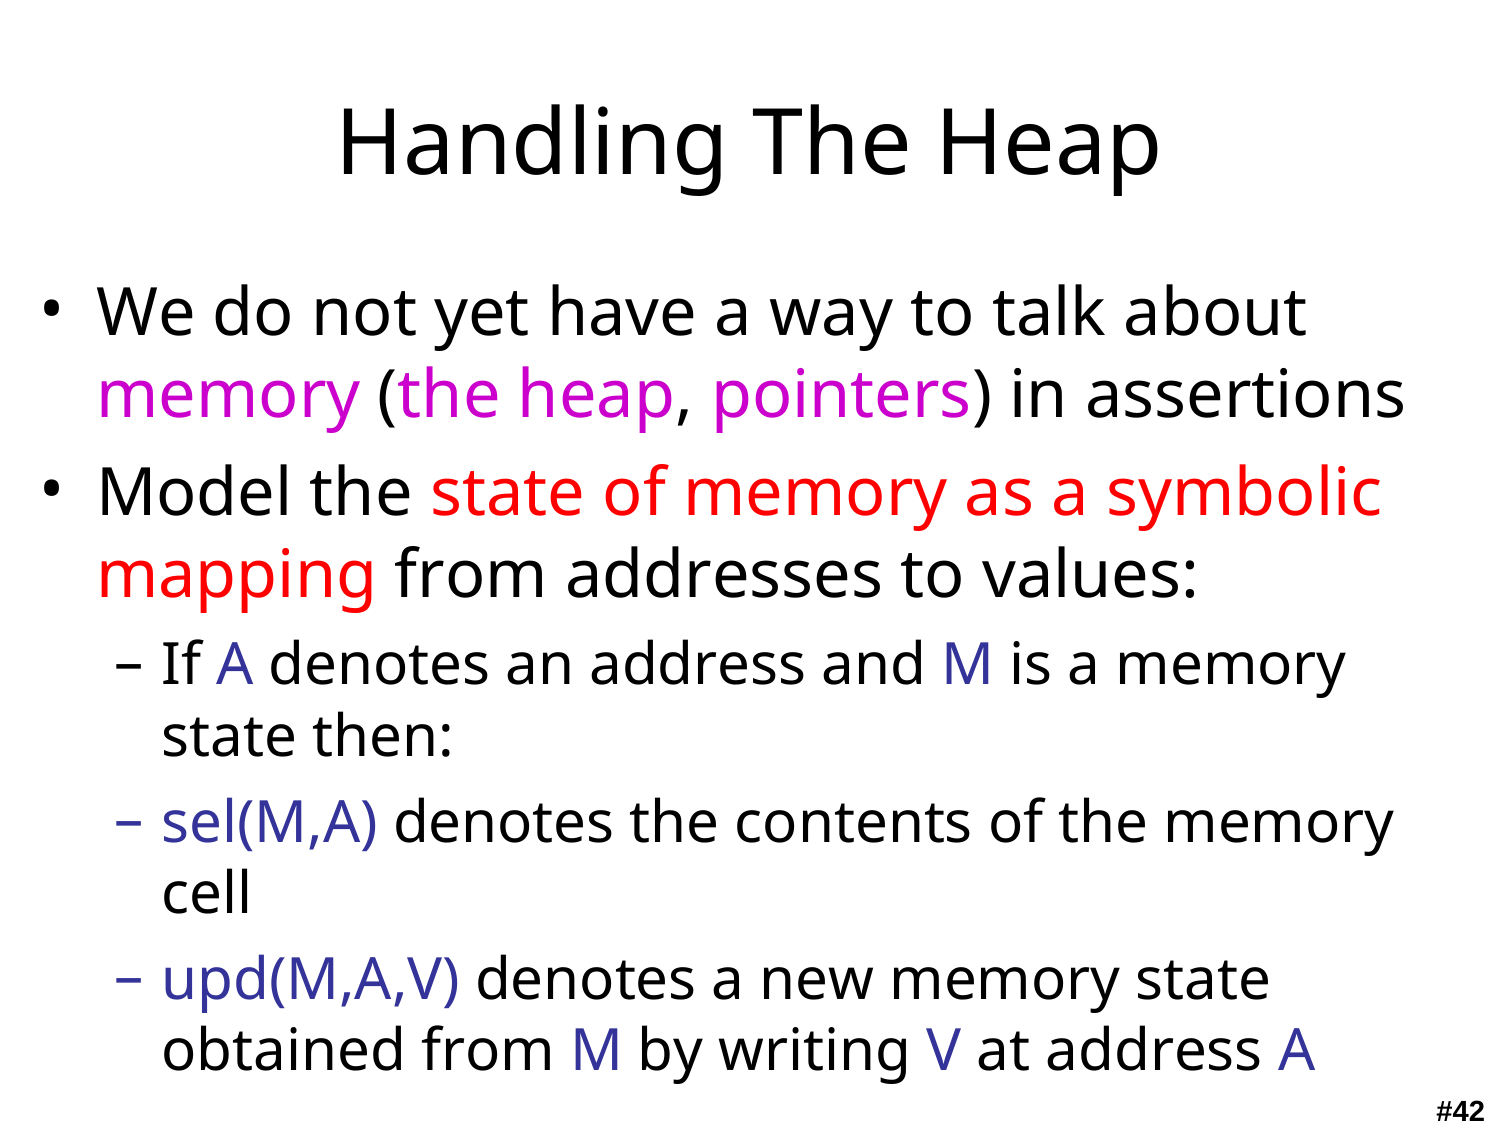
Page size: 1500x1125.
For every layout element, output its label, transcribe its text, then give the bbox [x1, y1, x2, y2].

title Handling The Heap [24, 45, 1476, 233]
list We do not yet have a way to talk about memory (the heap, pointers) in assertions Model the state of memory as a symbolic mapping from addresses to values: If A denotes an address and M is a memory state then: sel(M,A) denotes the contents of the memory cell upd(M,A,V) denotes a new memory state obtained from M by writing V at address A [24, 262, 1476, 1073]
